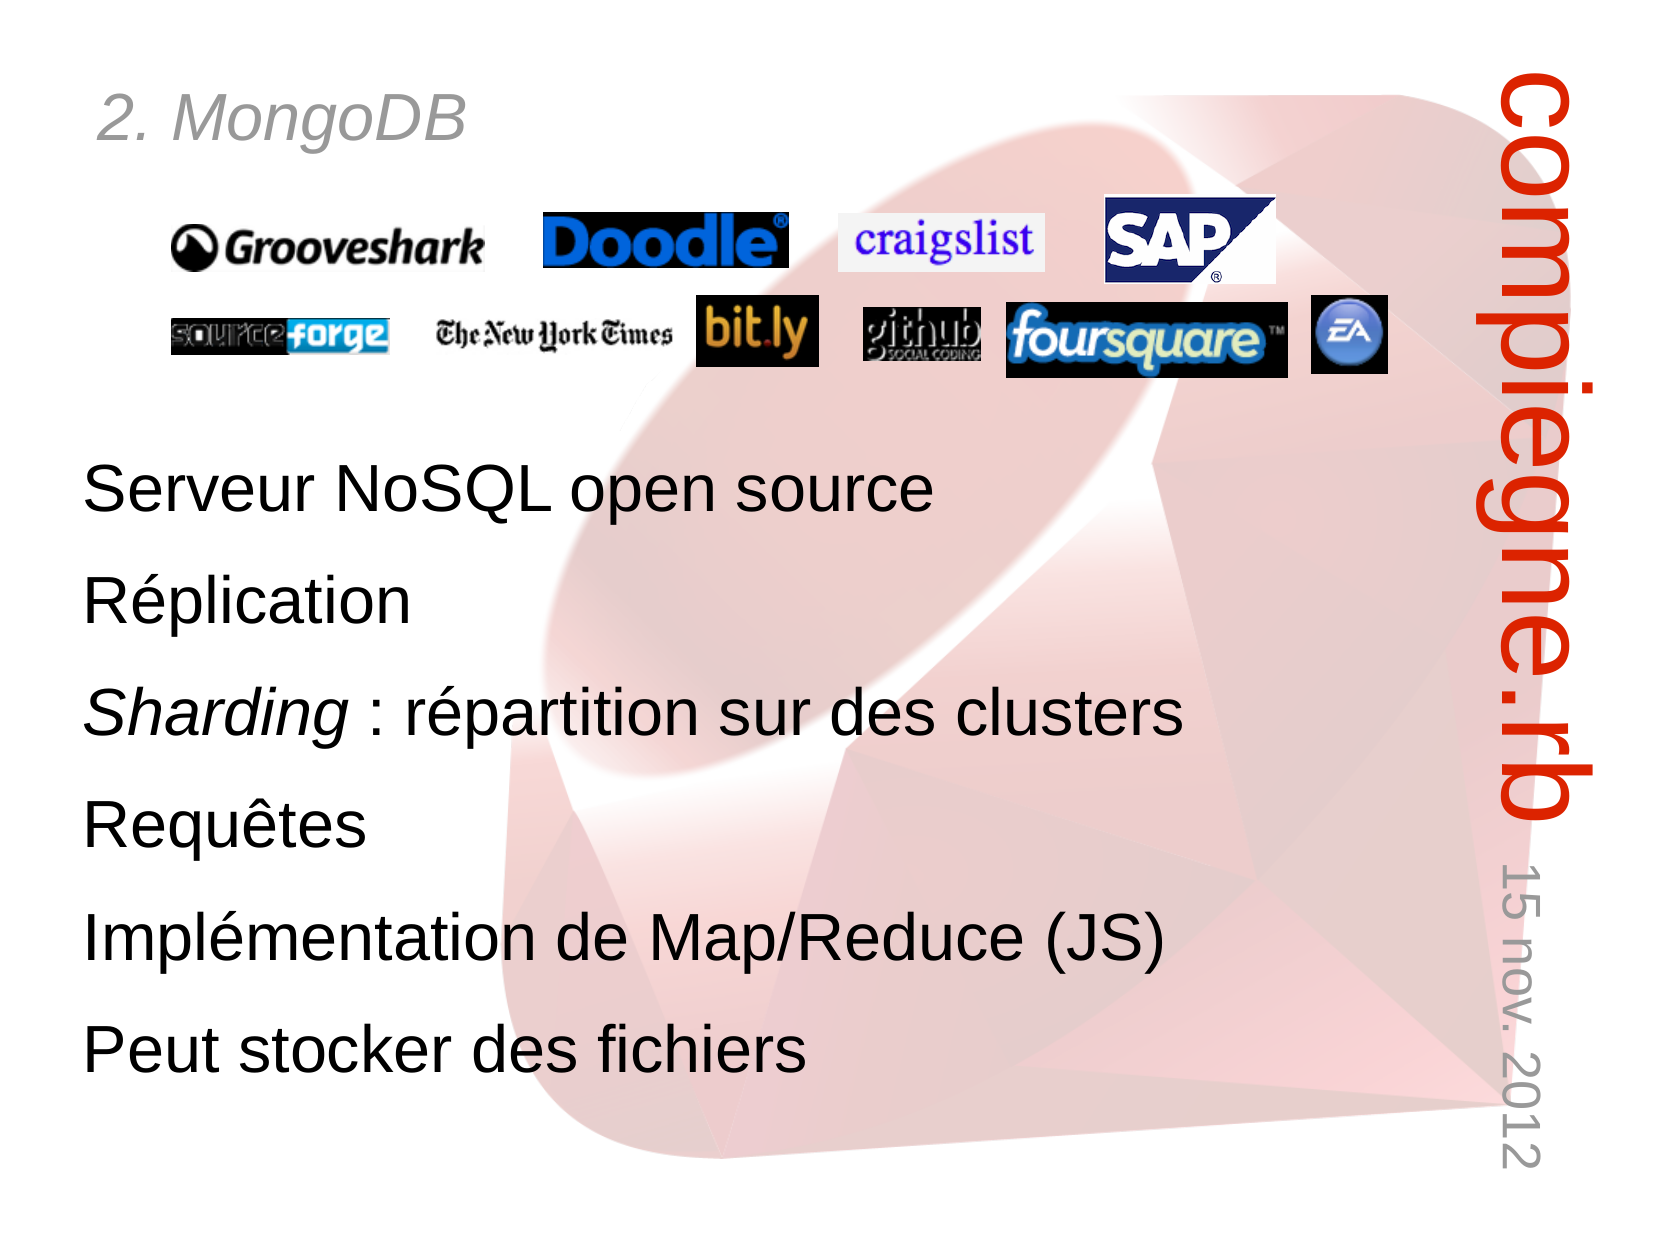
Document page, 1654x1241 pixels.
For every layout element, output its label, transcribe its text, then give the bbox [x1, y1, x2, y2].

picture [696, 295, 819, 367]
picture [1104, 194, 1276, 284]
picture [435, 318, 674, 355]
picture [171, 224, 485, 272]
title compiegne.rb 15 nov. 2012 [1442, 23, 1650, 1217]
picture [484, 70, 1442, 188]
picture [1006, 302, 1288, 378]
picture [1311, 295, 1388, 374]
picture [863, 307, 981, 361]
subtitle Serveur NoSQL open source Réplication Sharding : répartition sur des clusters Requêtes Implémentation de Map/Reduce (JS) Peut stocker des fichiers [82, 188, 1477, 1162]
picture [543, 212, 789, 268]
picture [171, 318, 390, 355]
picture [838, 213, 1045, 272]
text_box 2. MongoDB [82, 73, 1090, 166]
